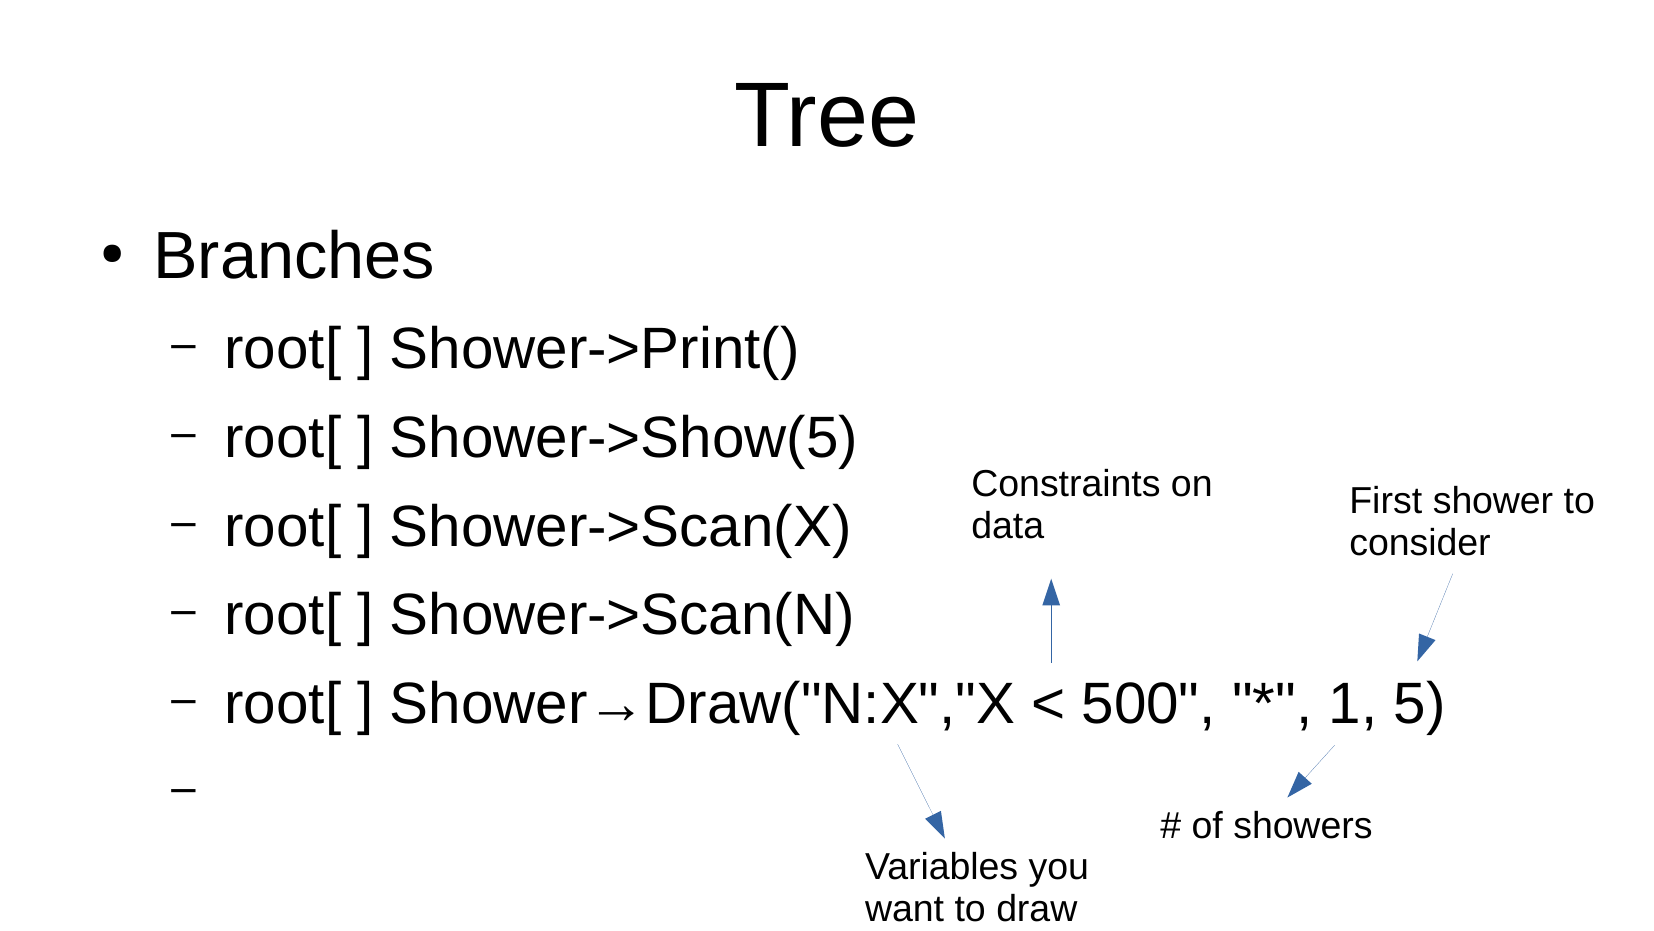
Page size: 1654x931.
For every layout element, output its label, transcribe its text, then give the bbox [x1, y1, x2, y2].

title Tree [82, 37, 1571, 193]
list Branches root[ ] Shower->Print() root[ ] Shower->Show(5) root[ ] Shower->Scan(X) root[ ] Shower->Scan(N) root[ ] Shower→Draw("N:X","X < 500", "*", 1, 5) [82, 217, 1571, 758]
text_box Variables you want to draw [850, 838, 1146, 931]
text_box First shower to consider [1334, 472, 1619, 573]
text_box Constraints on data [956, 455, 1229, 579]
text_box # of showers [1145, 797, 1430, 898]
